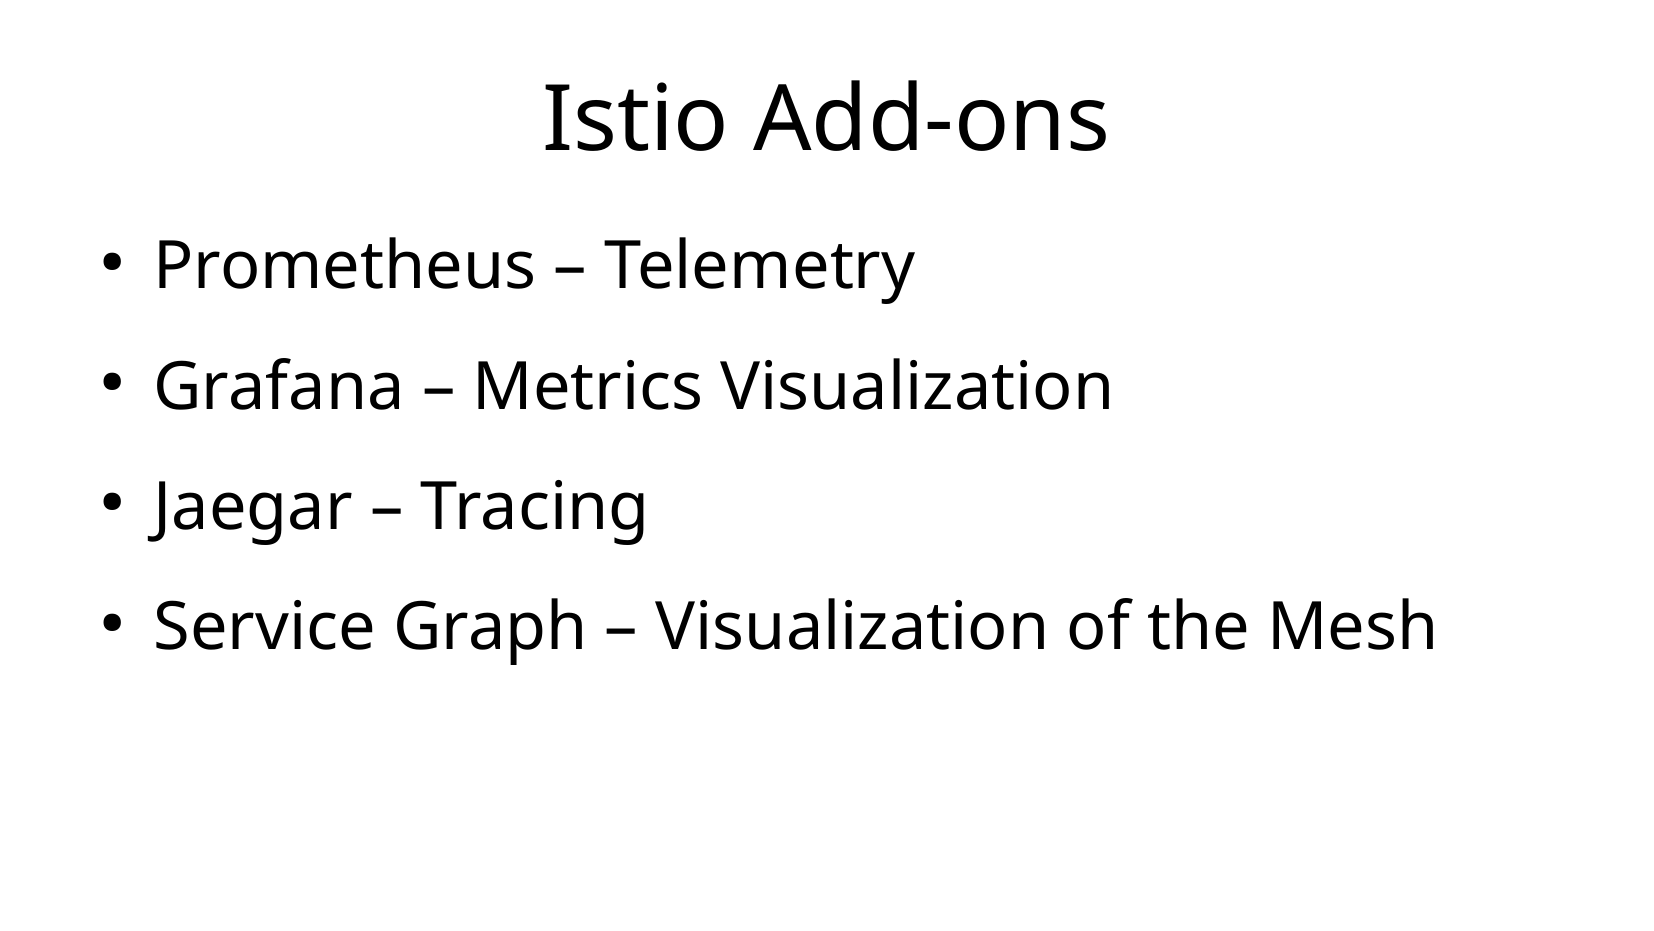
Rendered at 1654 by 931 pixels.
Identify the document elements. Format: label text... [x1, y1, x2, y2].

list Prometheus – Telemetry Grafana – Metrics Visualization Jaegar – Tracing Service Graph – Visualization of the Mesh [82, 217, 1571, 758]
title Istio Add-ons [82, 37, 1571, 193]
